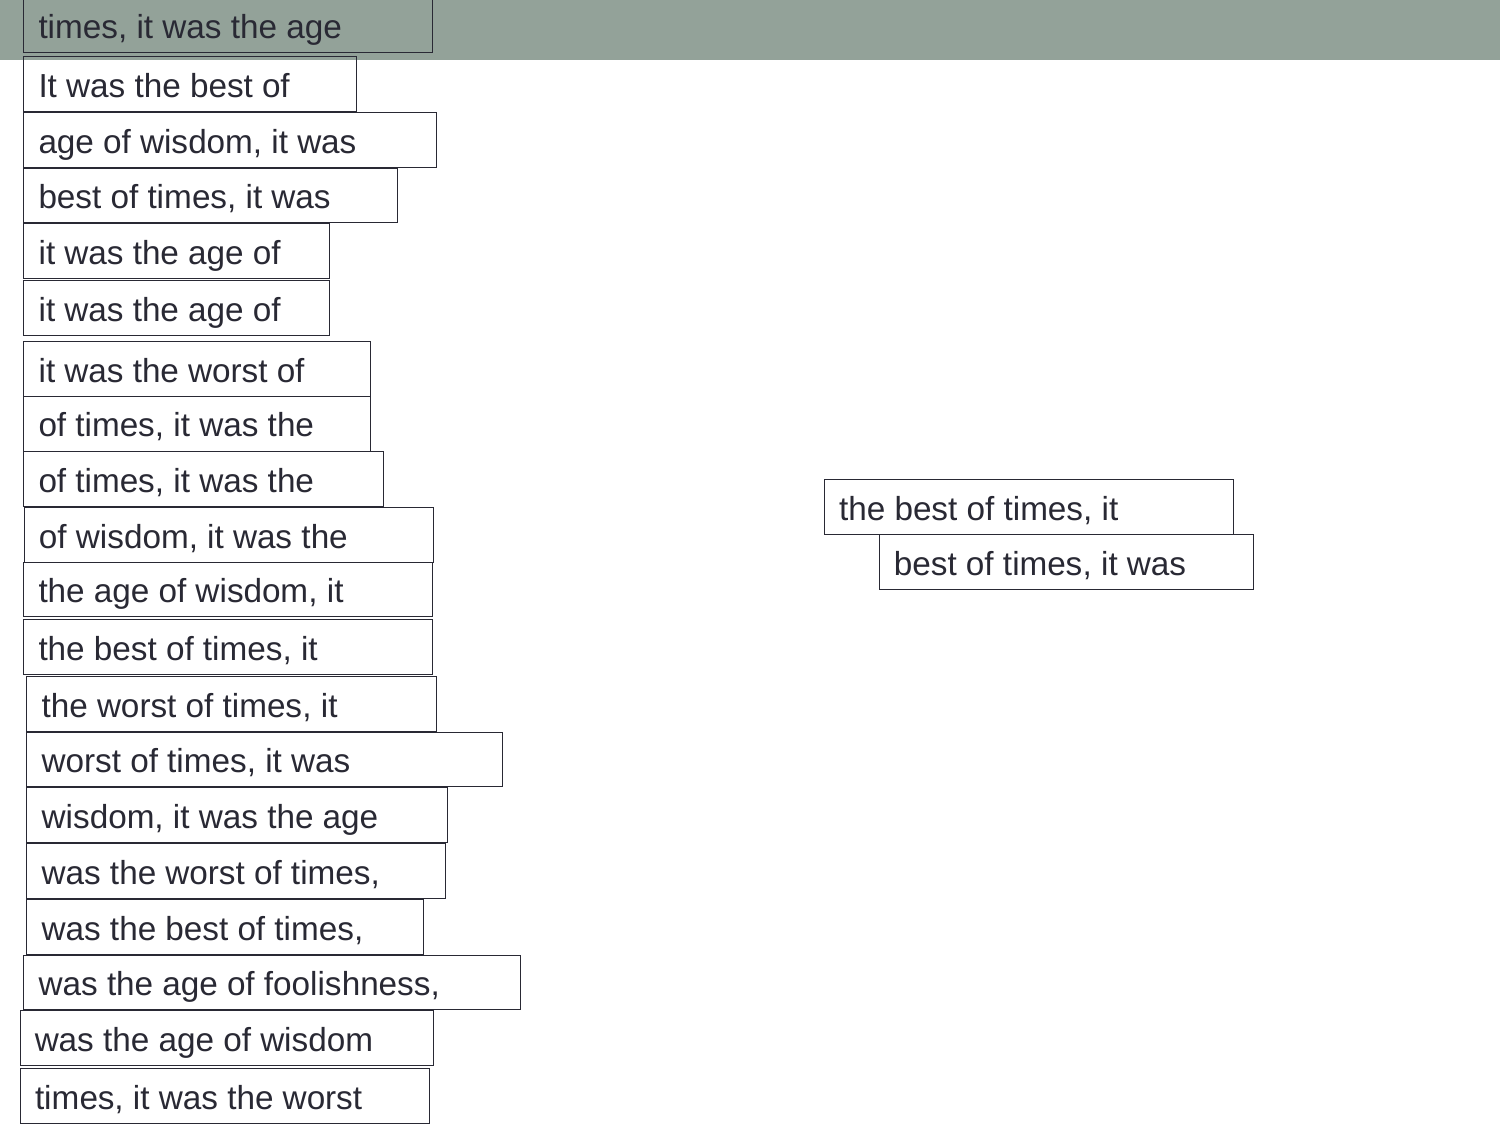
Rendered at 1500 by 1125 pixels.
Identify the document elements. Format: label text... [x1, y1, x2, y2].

text_box of wisdom, it was the [24, 507, 434, 563]
text_box it was the age of [23, 280, 330, 336]
text_box best of times, it was [23, 168, 398, 223]
text_box the age of wisdom, it [23, 562, 433, 617]
text_box wisdom, it was the age [26, 787, 448, 843]
text_box It was the best of [23, 56, 357, 112]
text_box of times, it was the [23, 396, 371, 451]
text_box best of times, it was [879, 534, 1254, 590]
text_box the worst of times, it [26, 676, 437, 732]
text_box the best of times, it [824, 479, 1234, 535]
text_box was the worst of times, [26, 843, 446, 899]
text_box times, it was the worst [20, 1068, 430, 1124]
text_box it was the age of [23, 223, 330, 279]
text_box was the age of wisdom [20, 1010, 434, 1066]
text_box age of wisdom, it was [23, 112, 437, 168]
text_box times, it was the age [23, 0, 433, 53]
text_box was the age of foolishness, [23, 955, 521, 1010]
text_box the best of times, it [23, 619, 433, 675]
text_box was the best of times, [26, 899, 424, 955]
text_box of times, it was the [23, 451, 384, 507]
text_box it was the worst of [23, 341, 371, 396]
text_box worst of times, it was [26, 732, 503, 787]
